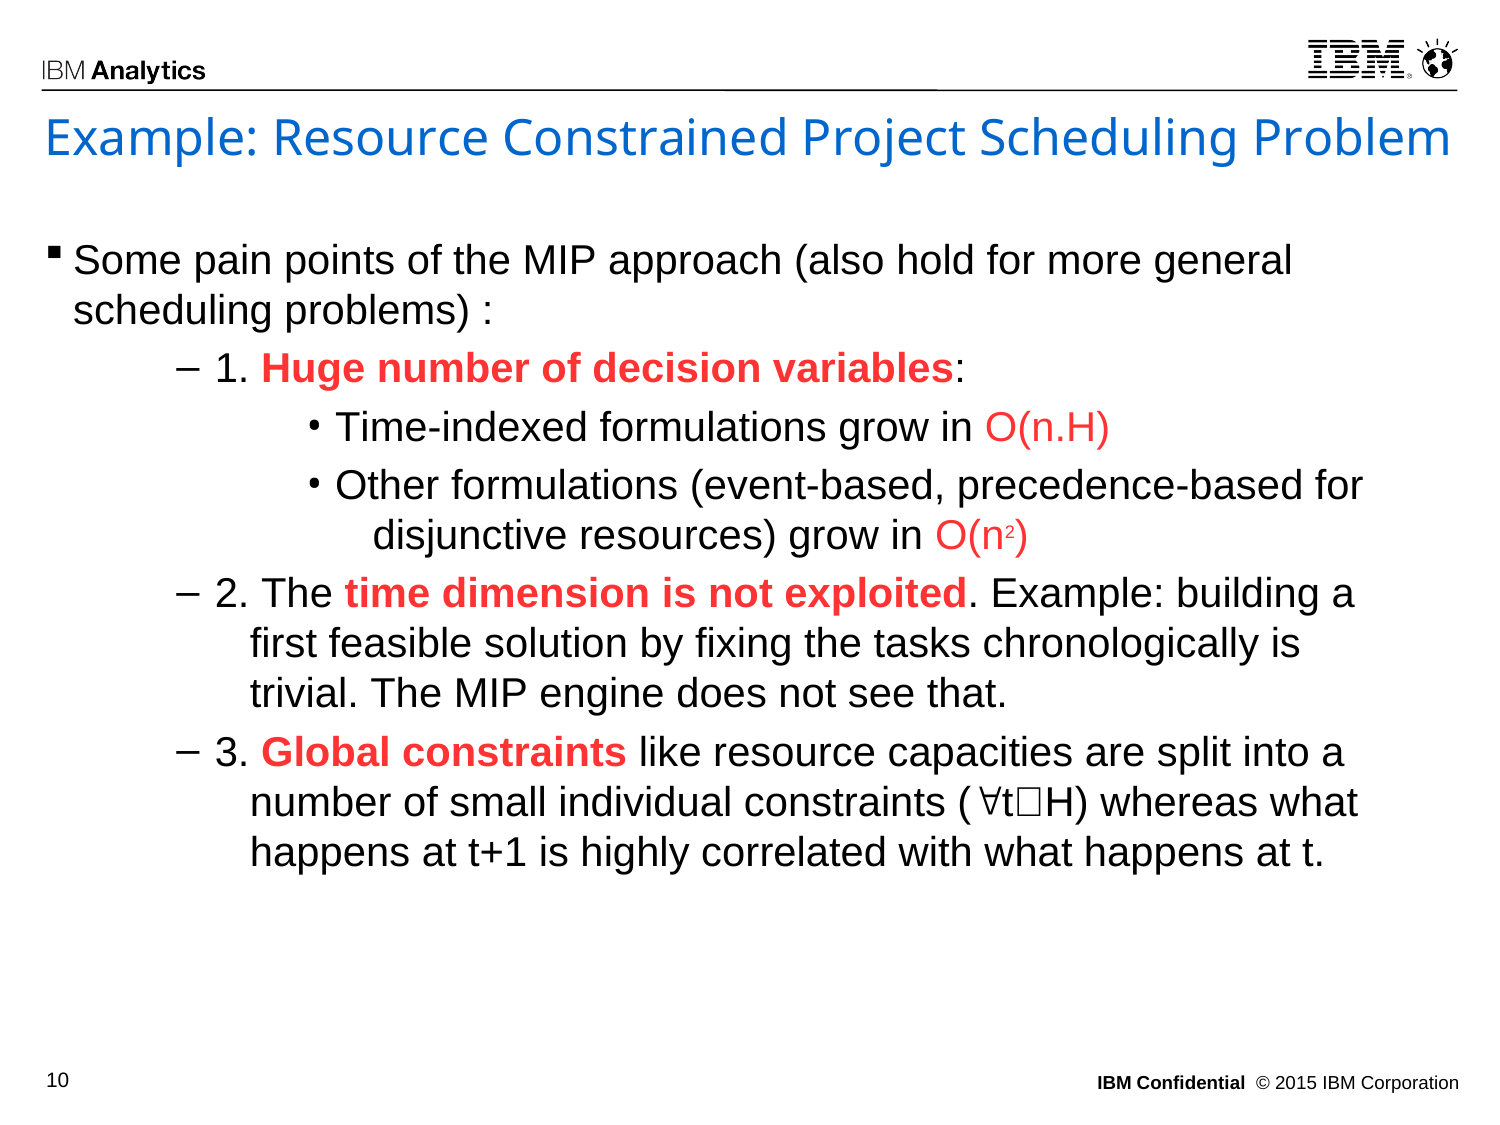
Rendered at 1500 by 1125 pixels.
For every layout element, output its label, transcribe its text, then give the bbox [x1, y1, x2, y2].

title Example: Resource Constrained Project Scheduling Problem [29, 97, 1500, 203]
picture [1294, 24, 1469, 91]
picture [24, 42, 224, 99]
list Some pain points of the MIP approach (also hold for more general scheduling problems) : 1. Huge number of decision variables: Time-indexed formulations grow in O(n.H) Other formulations (event-based, precedence-based for disjunctive resources) grow in O(n2) 2. The time dimension is not exploited. Example: building a first feasible solution by fixing the tasks chronologically is trivial. The MIP engine does not see that. 3. Global constraints like resource capacities are split into a number of small individual constraints (tH) whereas what happens at t+1 is highly correlated with what happens at t. [29, 224, 1426, 1064]
